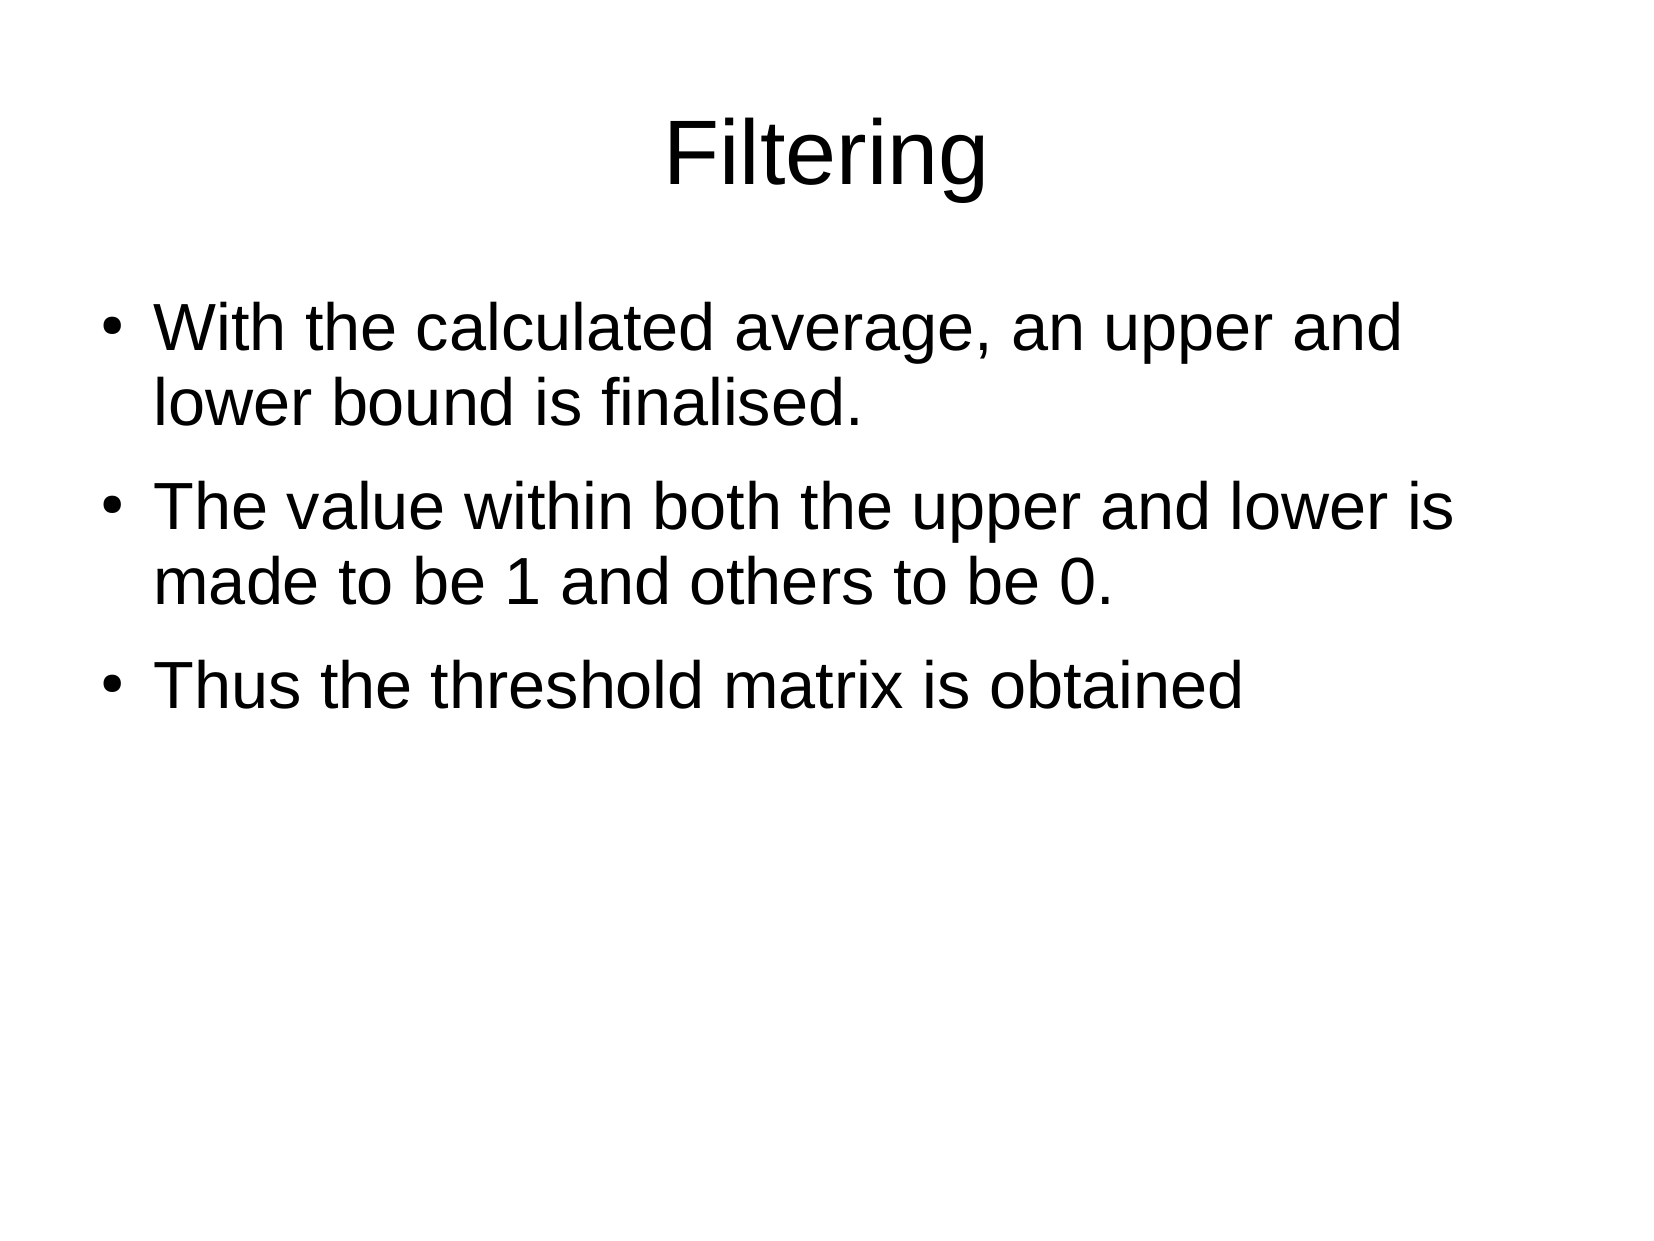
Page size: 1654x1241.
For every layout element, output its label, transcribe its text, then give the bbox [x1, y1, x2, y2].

title Filtering [82, 49, 1571, 257]
list With the calculated average, an upper and lower bound is finalised. The value within both the upper and lower is made to be 1 and others to be 0. Thus the threshold matrix is obtained [82, 290, 1571, 1010]
